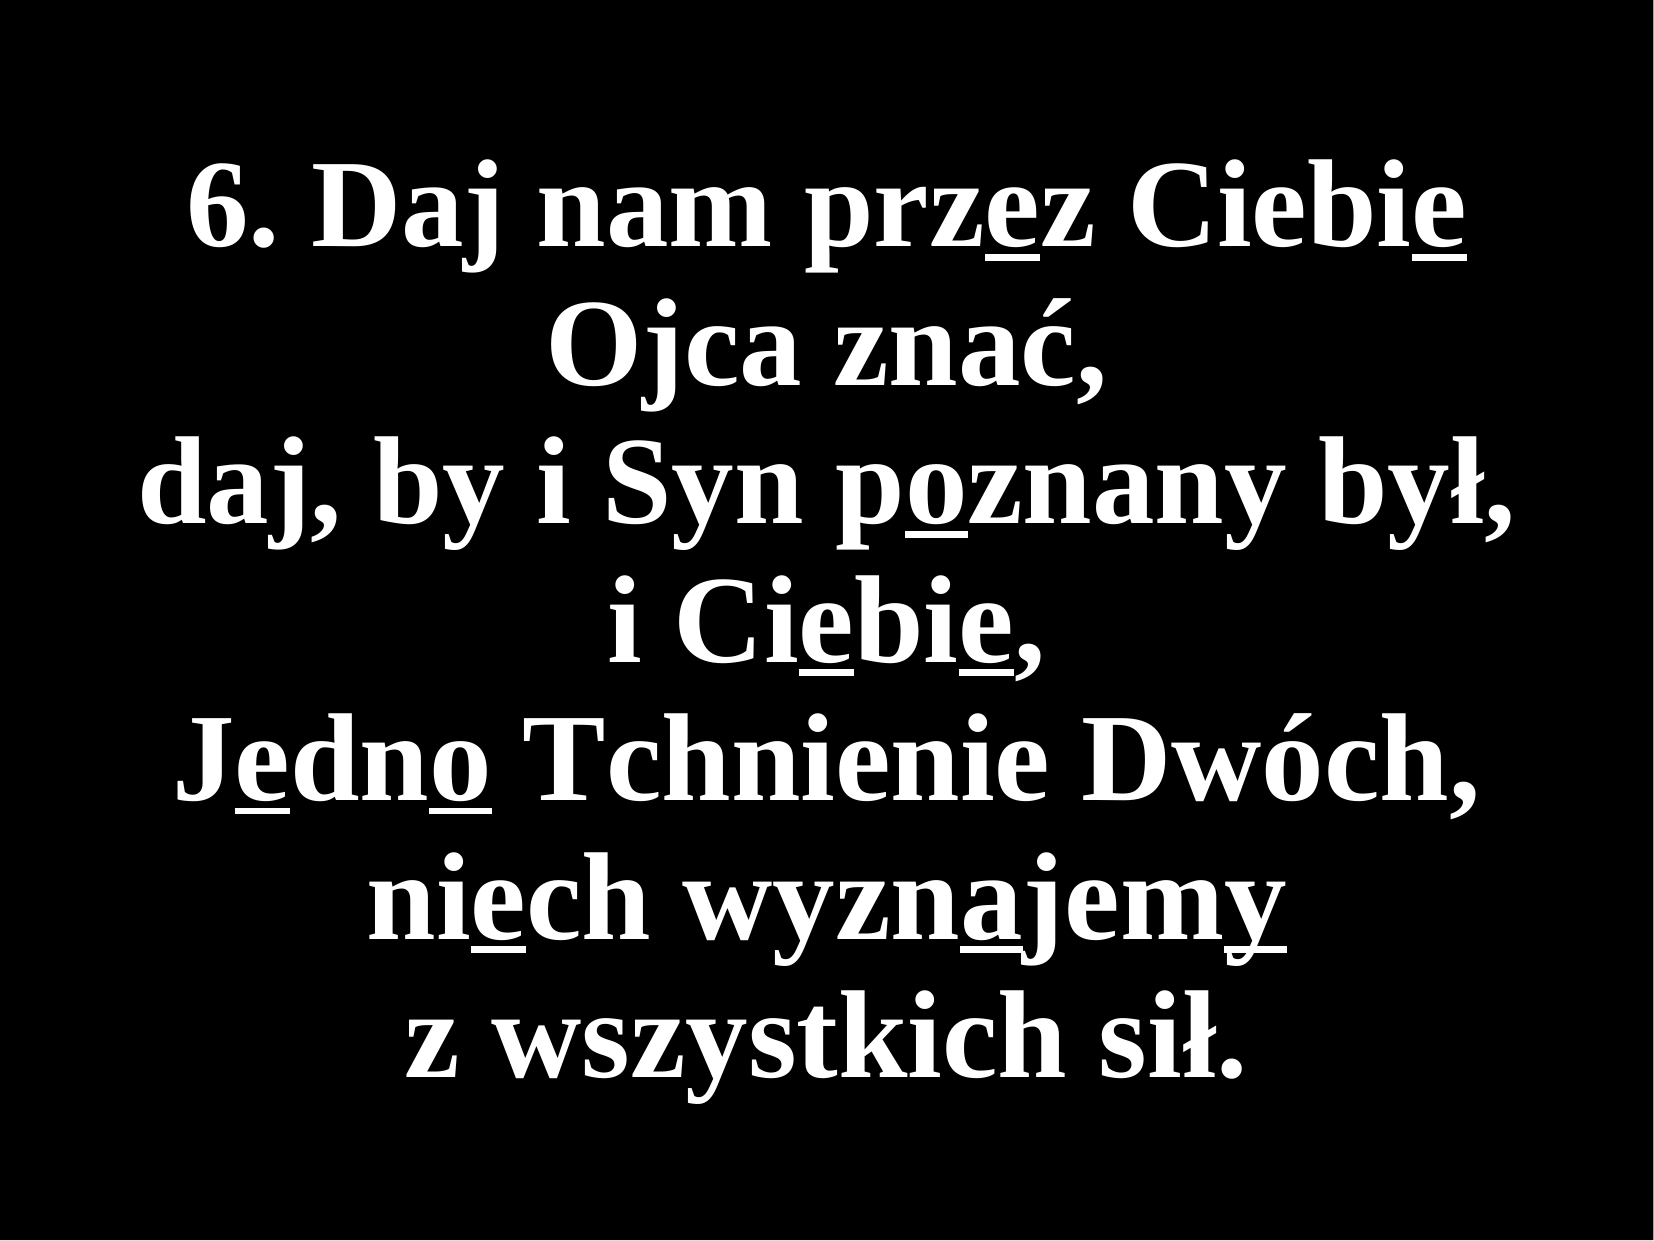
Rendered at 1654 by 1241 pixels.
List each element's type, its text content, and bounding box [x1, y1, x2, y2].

title 6. Daj nam przez Ciebie Ojca znać, daj, by i Syn poznany był, i Ciebie, Jedno Tchnienie Dwóch, niech wyznajemy z wszystkich sił. [0, 0, 1654, 1241]
